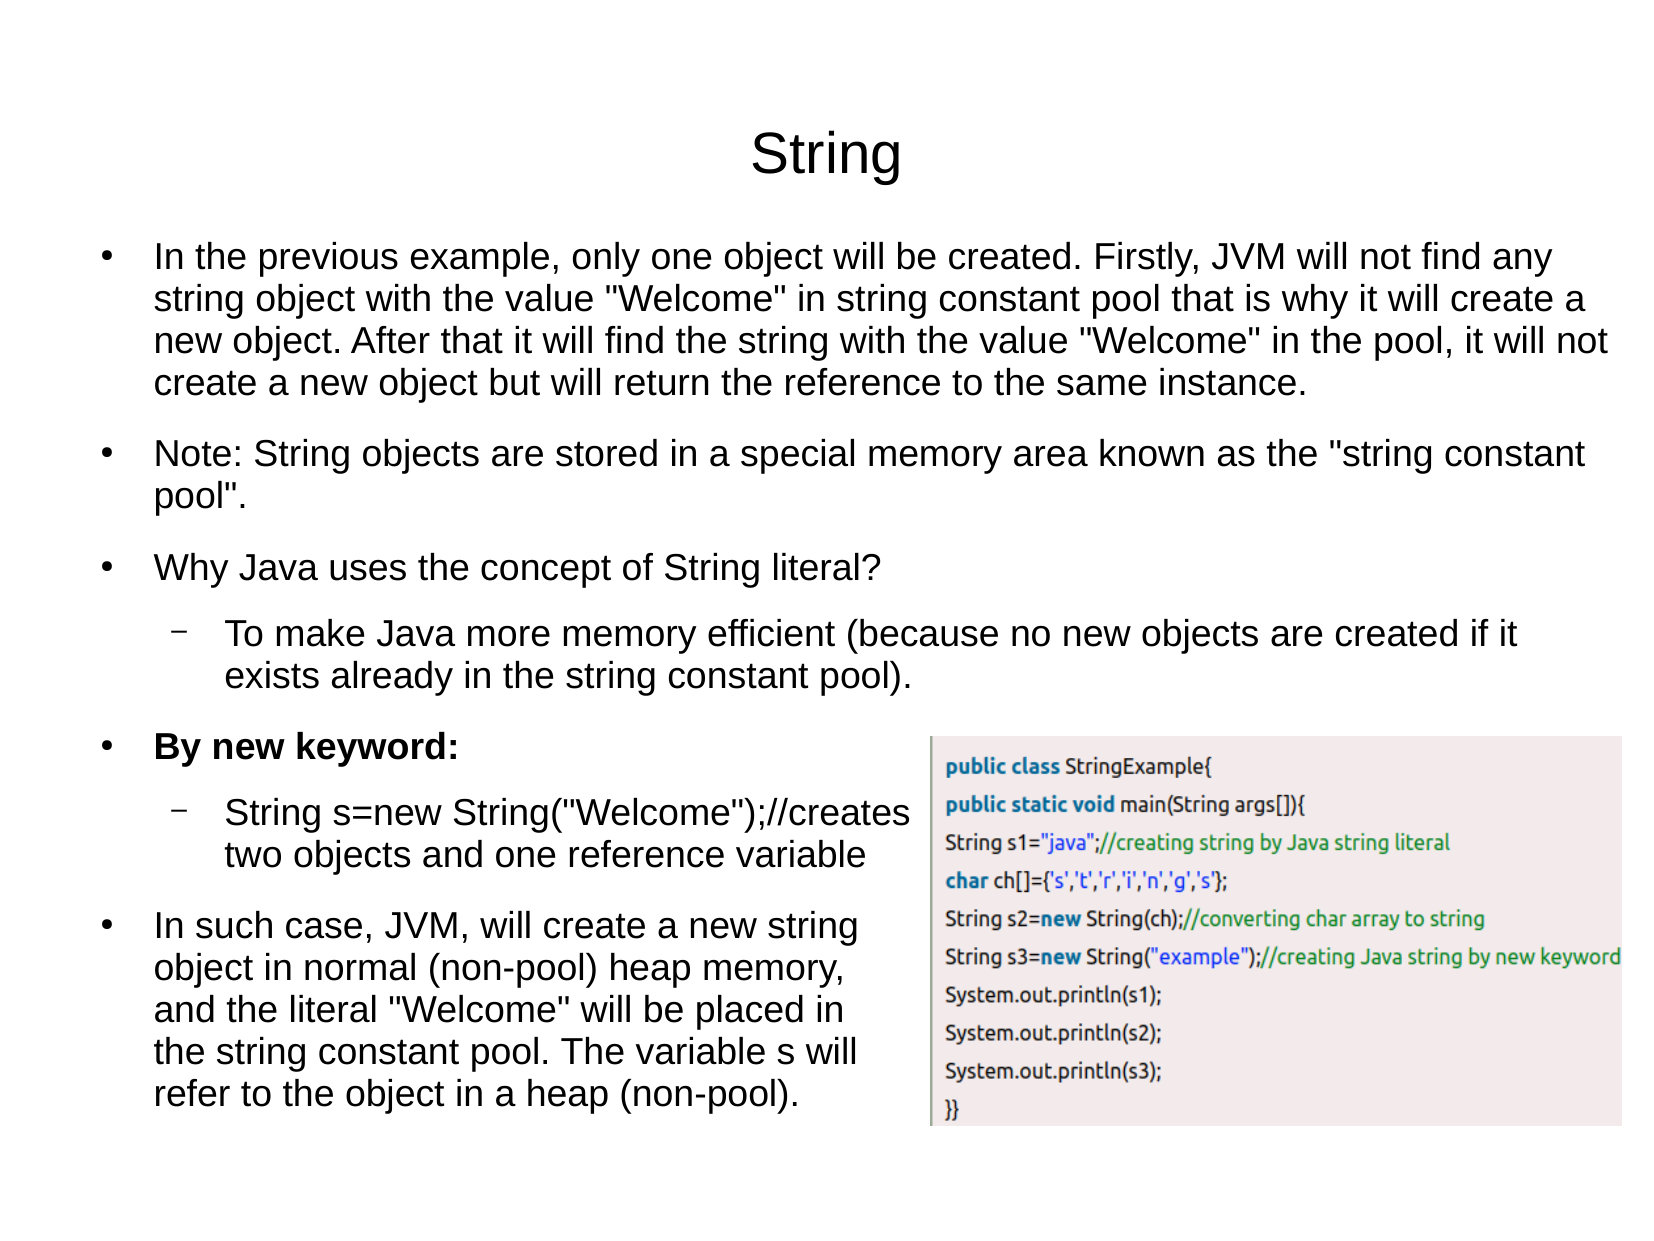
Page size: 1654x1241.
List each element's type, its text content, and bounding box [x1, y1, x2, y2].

title String [82, 49, 1571, 235]
picture [930, 736, 1622, 1126]
list In the previous example, only one object will be created. Firstly, JVM will not find any string object with the value "Welcome" in string constant pool that is why it will create a new object. After that it will find the string with the value "Welcome" in the pool, it will not create a new object but will return the reference to the same instance. Note: String objects are stored in a special memory area known as the "string constant pool". Why Java uses the concept of String literal? To make Java more memory efficient (because no new objects are created if it exists already in the string constant pool). By new keyword: String s=new String("Welcome");//creates two objects and one reference variable In such case, JVM, will create a new string object in normal (non-pool) heap memory, and the literal "Welcome" will be placed in the string constant pool. The variable s will refer to the object in a heap (non-pool). [82, 235, 1622, 1197]
